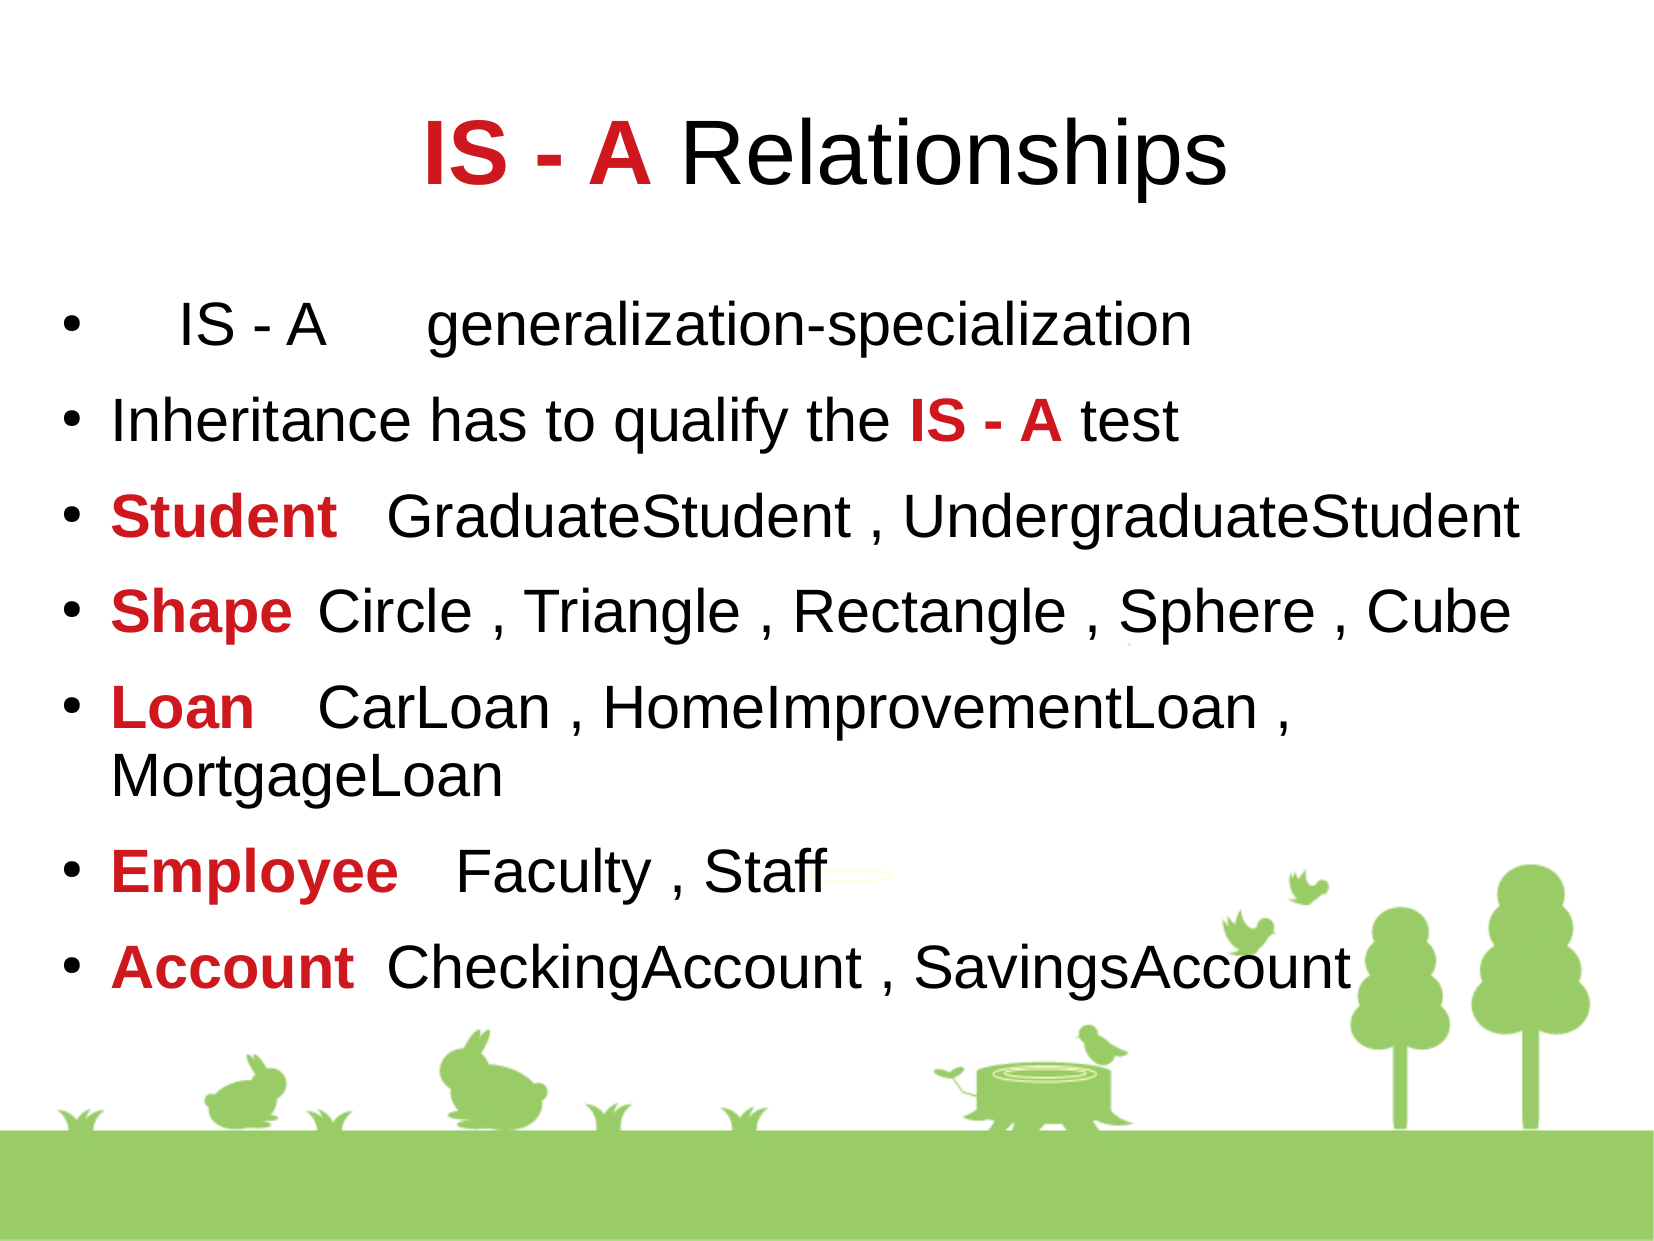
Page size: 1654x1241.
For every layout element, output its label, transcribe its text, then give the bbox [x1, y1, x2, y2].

list IS - A generalization-specialization Inheritance has to qualify the IS - A test Student GraduateStudent , UndergraduateStudent Shape Circle , Triangle , Rectangle , Sphere , Cube Loan CarLoan , HomeImprovementLoan , MortgageLoan Employee Faculty , Staff Account CheckingAccount , SavingsAccount [45, 290, 1621, 1010]
title IS - A Relationships [82, 49, 1571, 257]
picture [0, 0, 1654, 1241]
